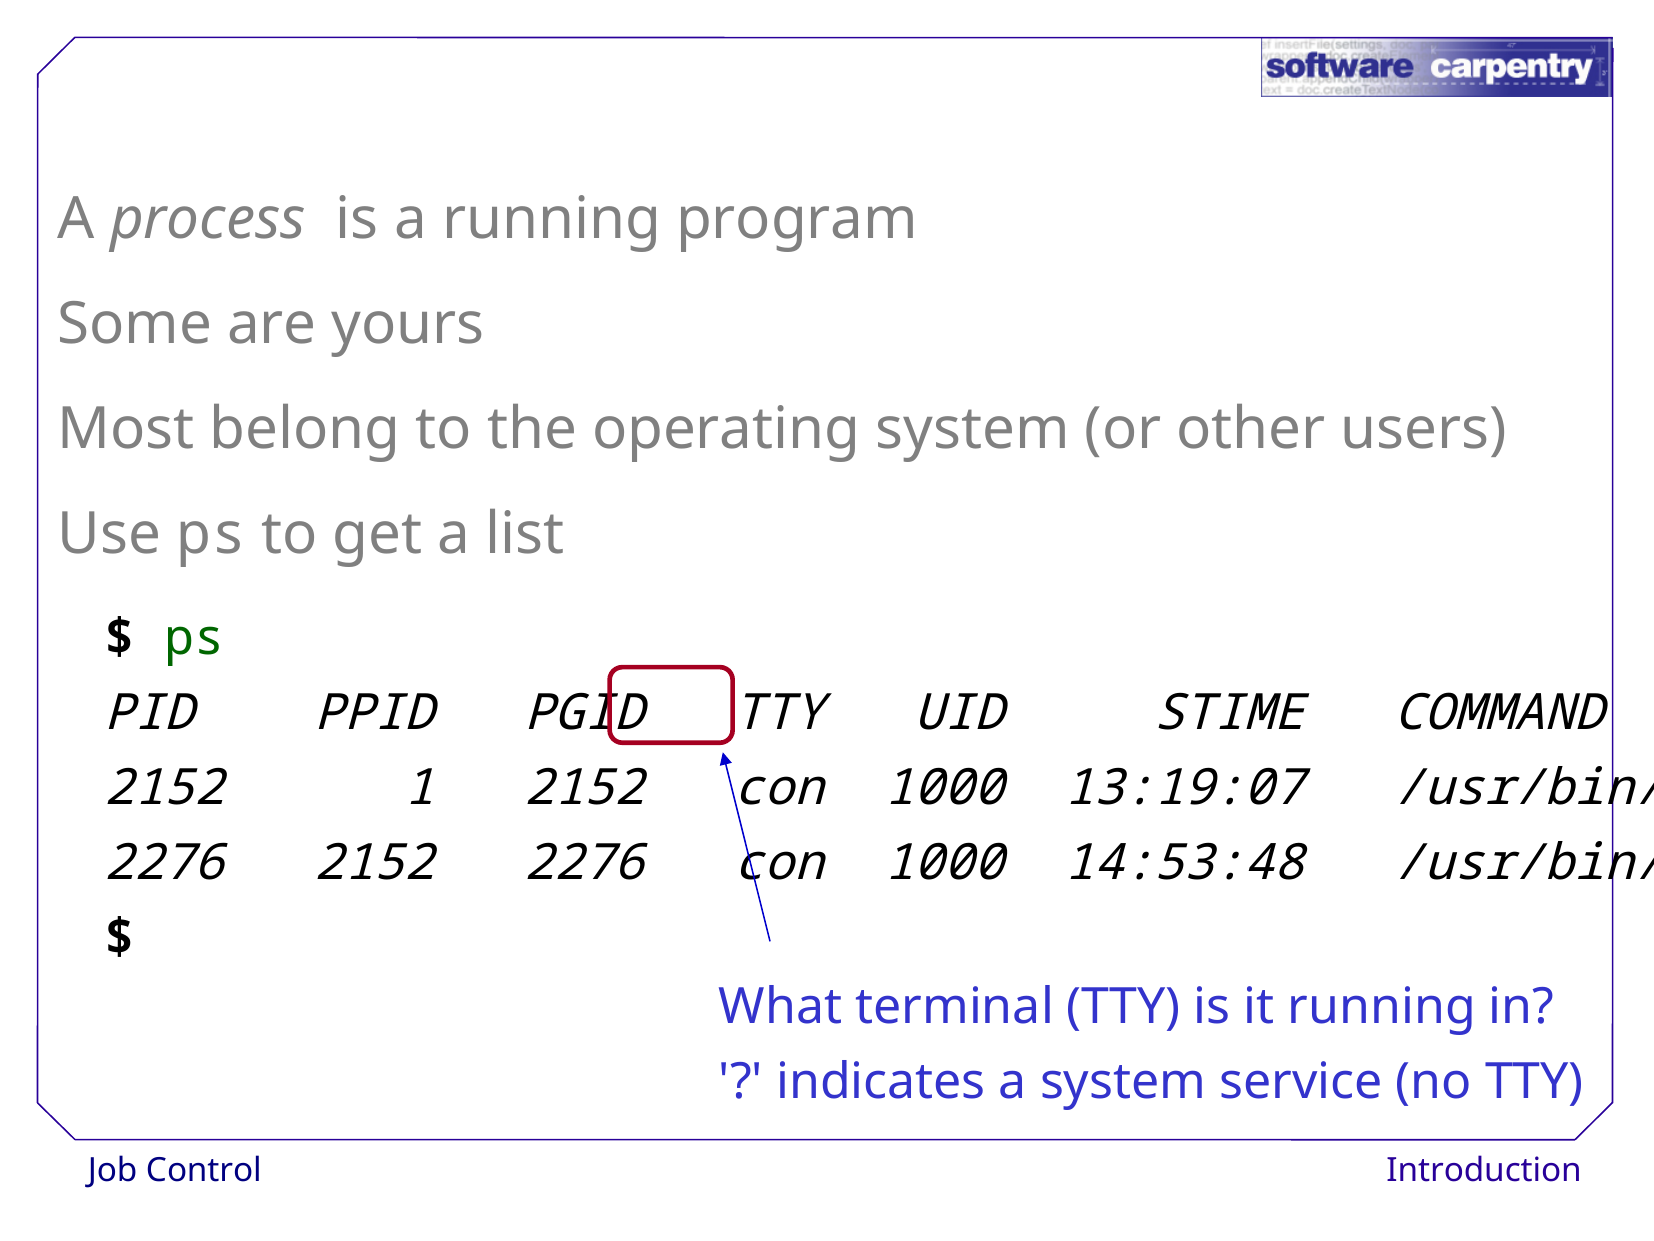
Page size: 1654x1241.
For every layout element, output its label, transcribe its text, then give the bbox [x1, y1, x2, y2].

picture [1261, 39, 1613, 97]
text_box A process is a running program Some are yours Most belong to the operating system (or other users) Use ps to get a list [42, 137, 1654, 574]
text_box What terminal (TTY) is it running in? '?' indicates a system service (no TTY) [704, 950, 1536, 1112]
text_box $ ps PID PPID PGID TTY UID STIME COMMAND 2152 1 2152 con 1000 13:19:07 /usr/bin/bash 2276 2152 2276 con 1000 14:53:48 /usr/bin/ps $ [89, 582, 1512, 980]
